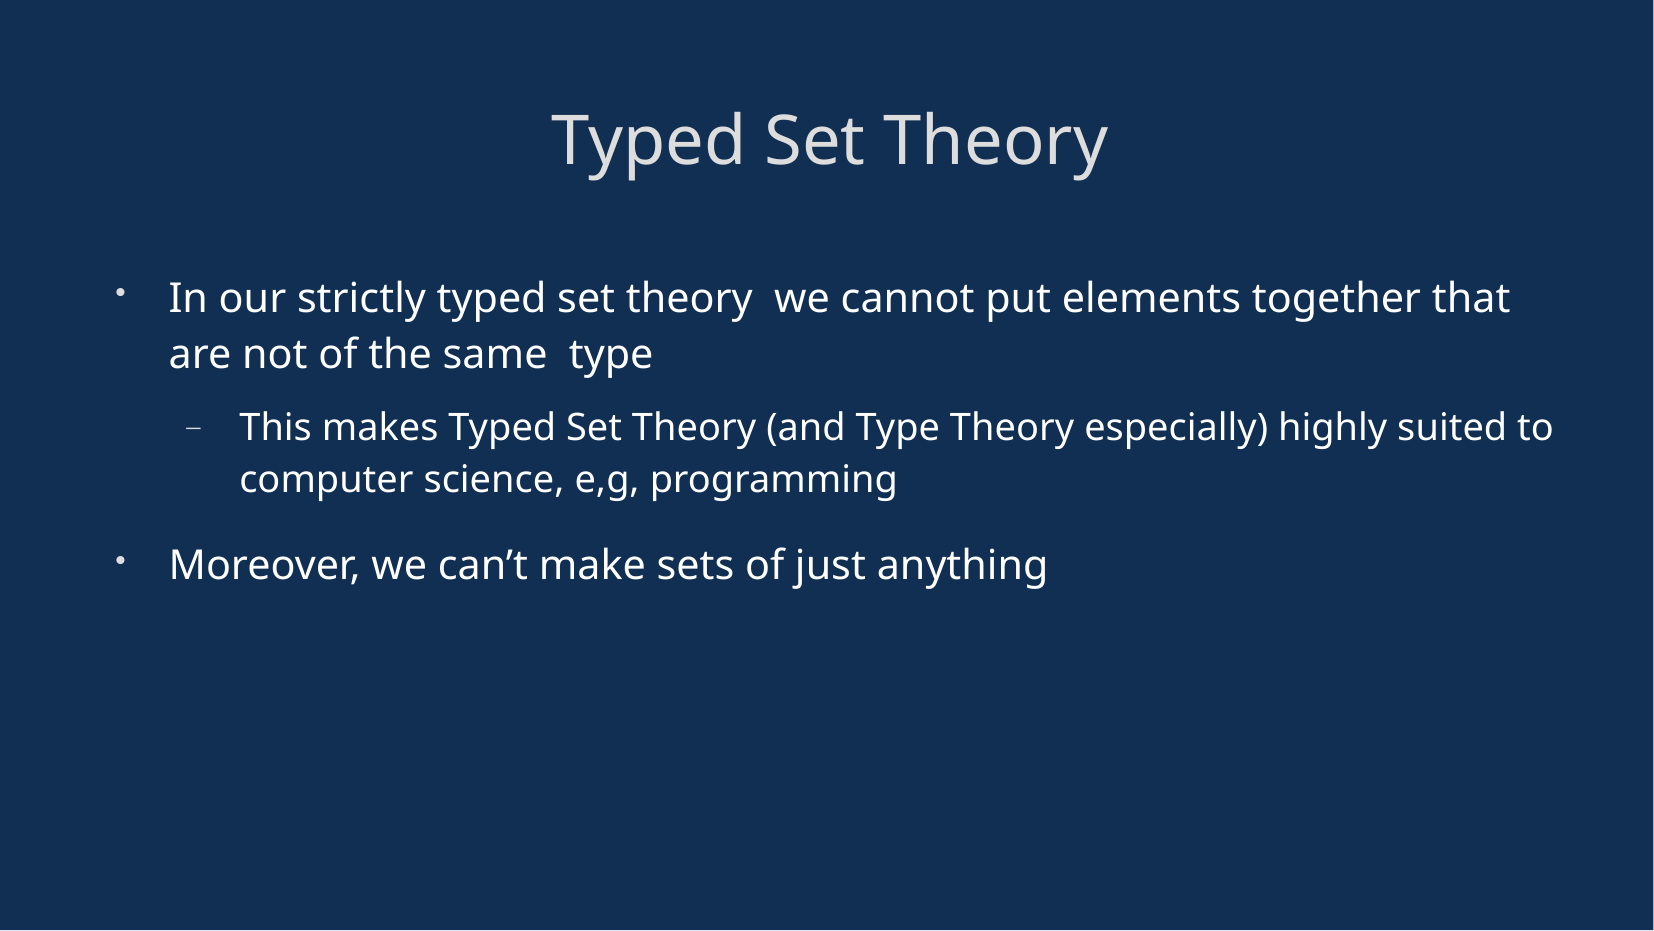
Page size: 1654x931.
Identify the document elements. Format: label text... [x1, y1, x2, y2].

list In our strictly typed set theory we cannot put elements together that are not of the same type This makes Typed Set Theory (and Type Theory especially) highly suited to computer science, e,g, programming Moreover, we can’t make sets of just anything [97, 268, 1563, 806]
title Typed Set Theory [97, 56, 1563, 220]
